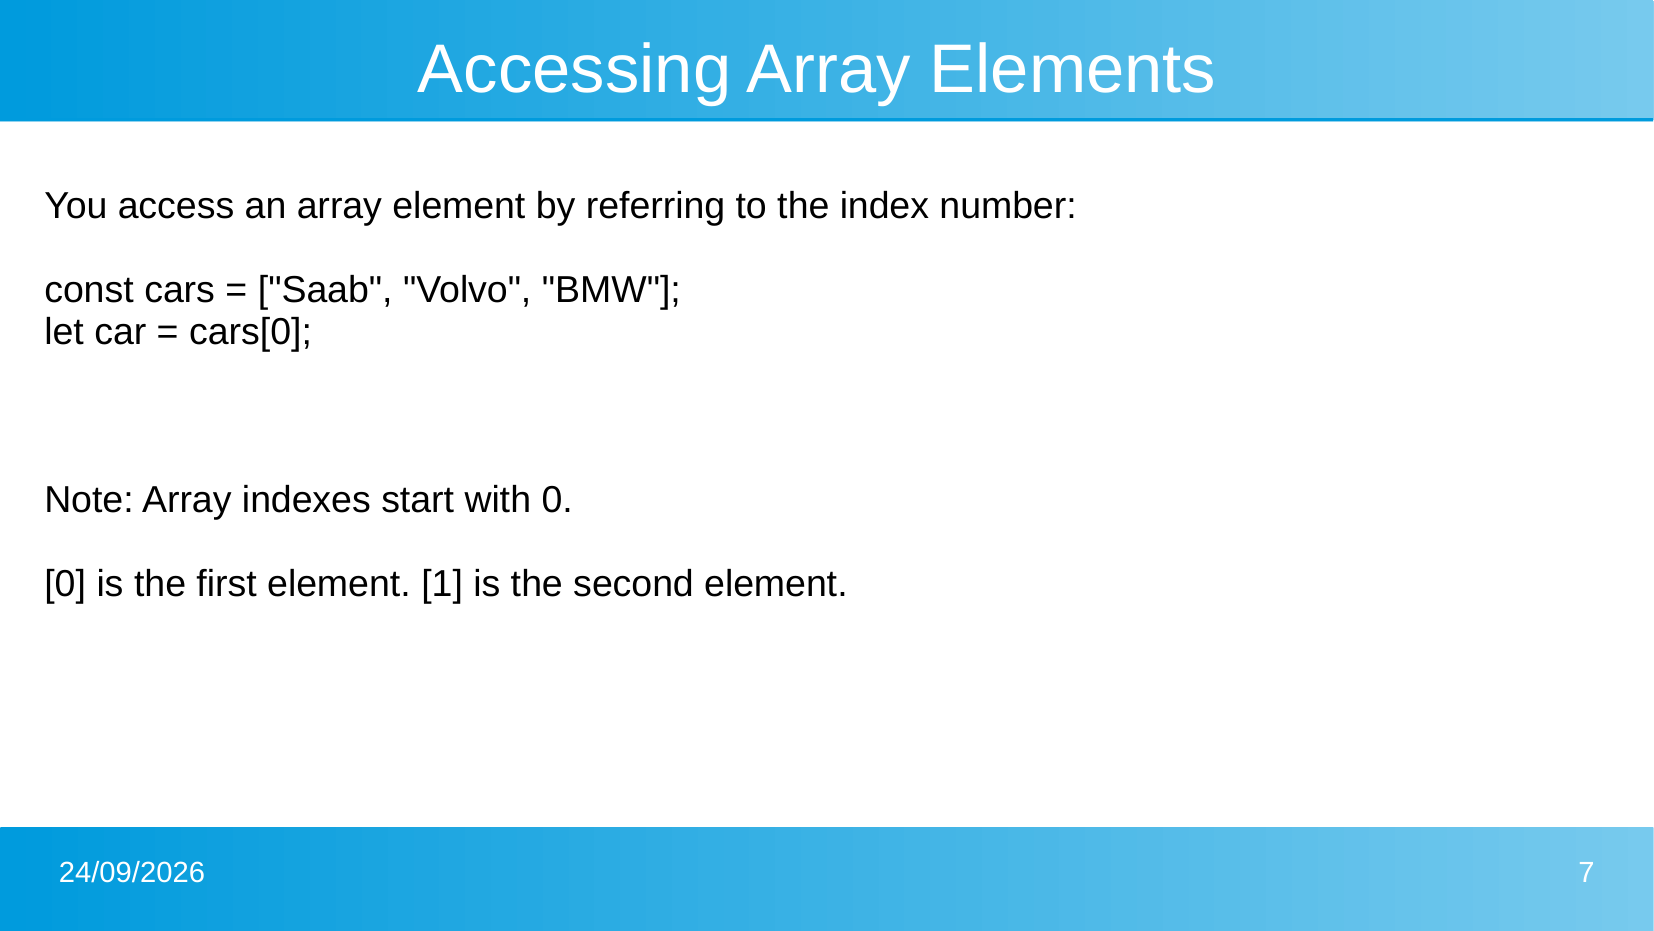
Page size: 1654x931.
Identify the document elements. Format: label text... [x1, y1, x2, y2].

title Accessing Array Elements [59, 29, 1595, 108]
text_box You access an array element by referring to the index number: const cars = ["Saab", "Volvo", "BMW"]; let car = cars[0]; Note: Array indexes start with 0. [0] is the first element. [1] is the second element. [29, 177, 1418, 738]
